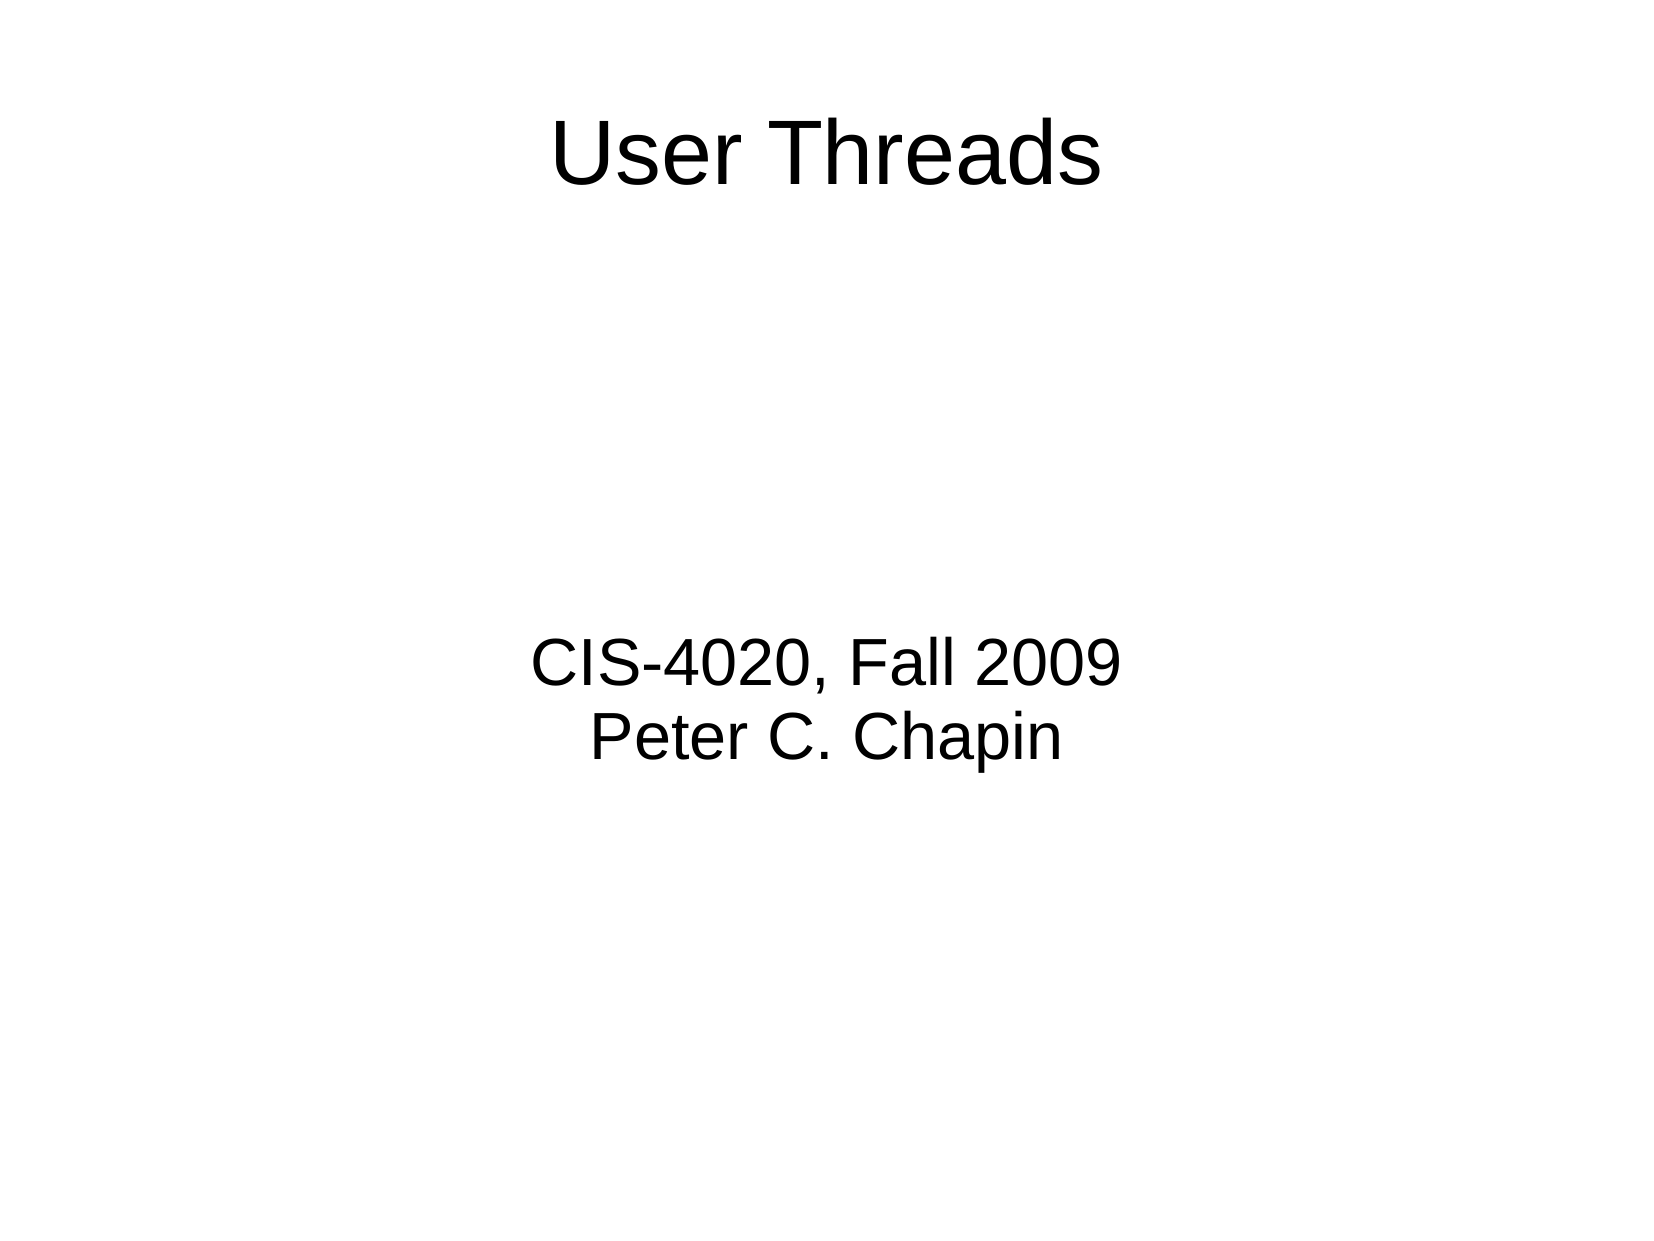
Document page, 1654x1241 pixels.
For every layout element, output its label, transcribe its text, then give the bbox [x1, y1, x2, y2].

subtitle CIS-4020, Fall 2009 Peter C. Chapin [82, 297, 1571, 1102]
title User Threads [82, 56, 1571, 250]
